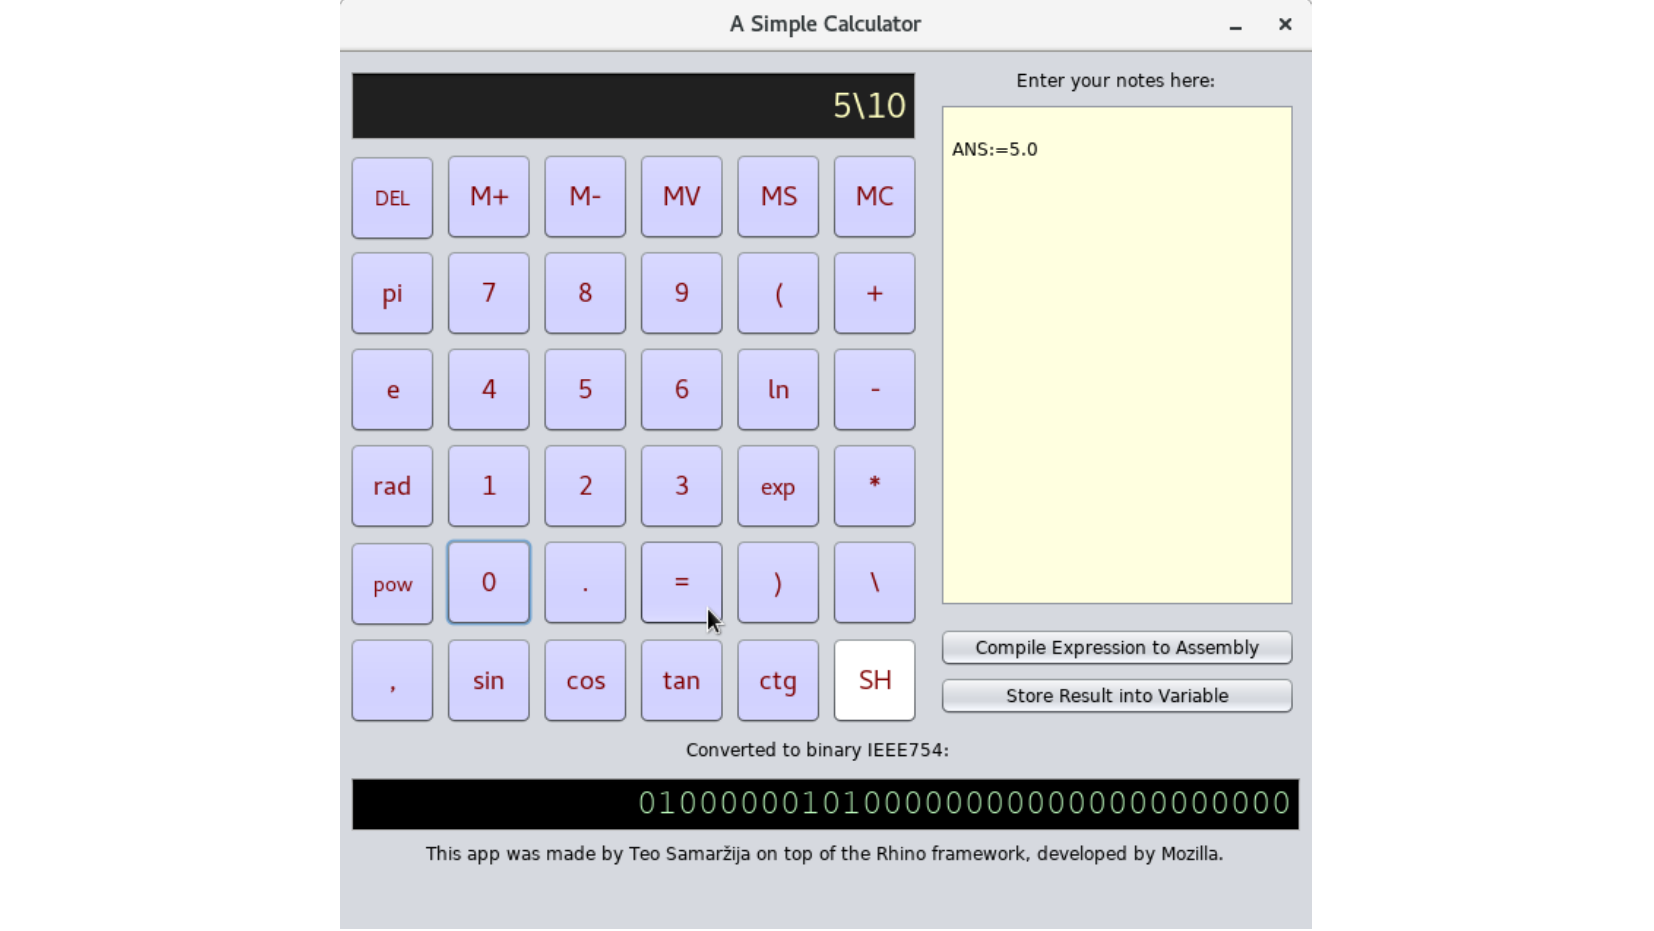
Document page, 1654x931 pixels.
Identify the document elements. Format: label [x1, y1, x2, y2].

picture [340, 0, 1312, 929]
